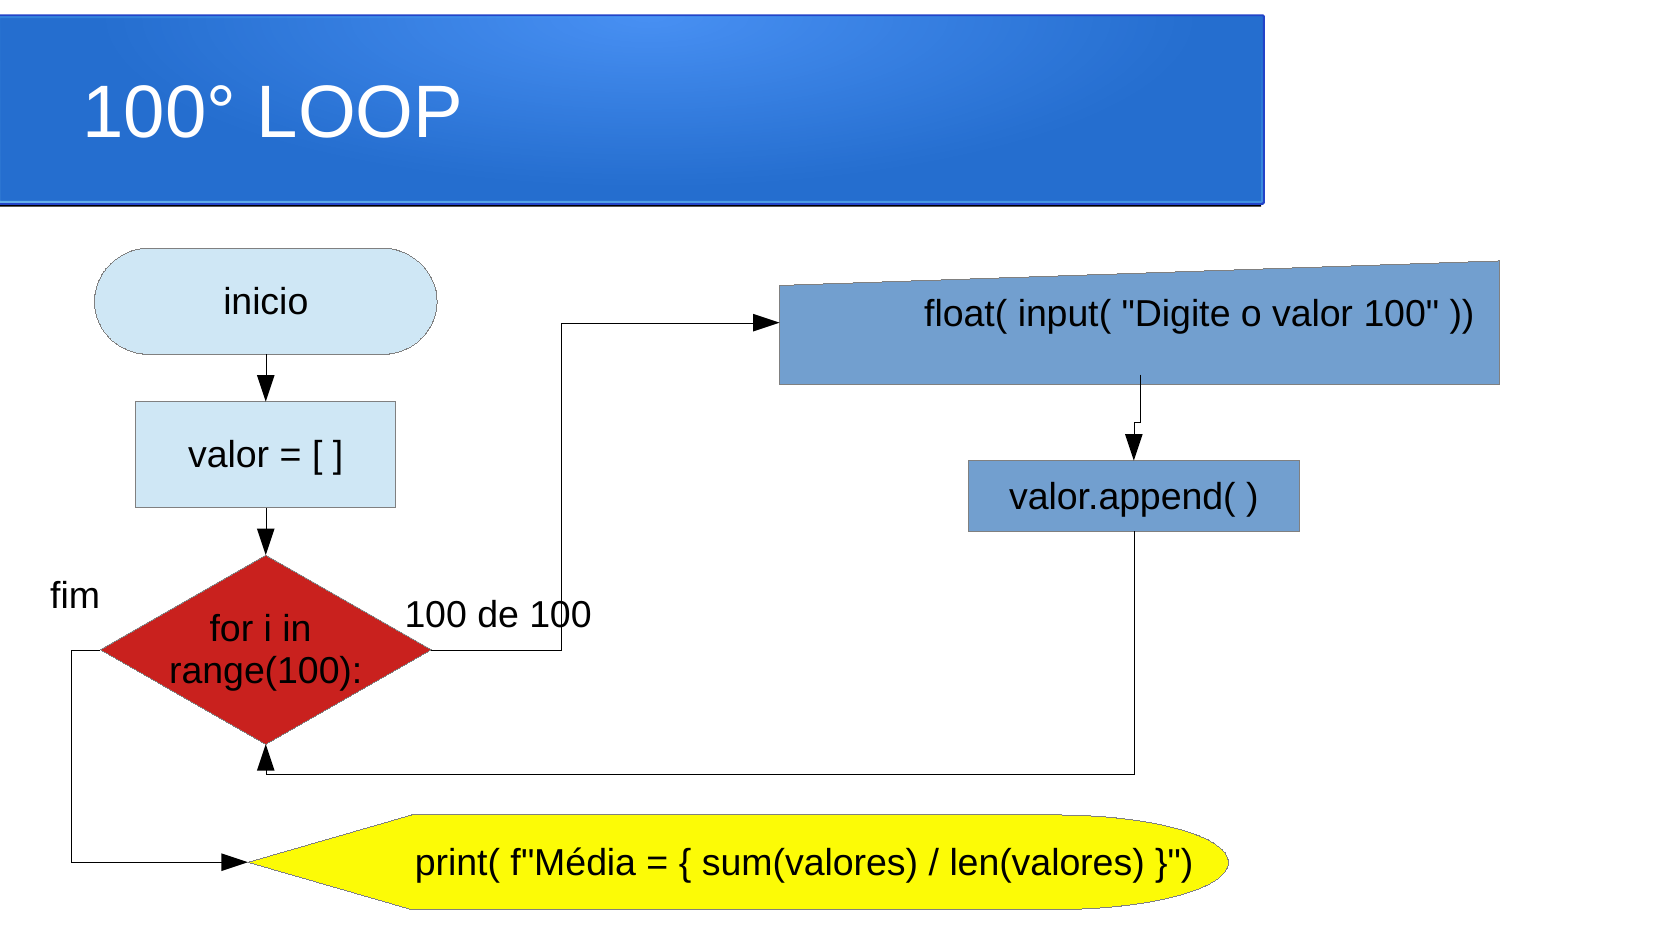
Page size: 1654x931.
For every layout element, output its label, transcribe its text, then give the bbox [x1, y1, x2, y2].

title 100° LOOP [82, 35, 1235, 189]
text_box for i in range(100): [100, 555, 432, 745]
text_box valor = [ ] [135, 401, 396, 508]
text_box fim [35, 566, 130, 638]
text_box valor.append( ) [968, 460, 1300, 532]
text_box print( f"Média = { sum(valores) / len(valores) }") [248, 814, 1229, 910]
text_box inicio [94, 248, 438, 355]
text_box 100 de 100 [389, 586, 615, 686]
text_box float( input( "Digite o valor 100" )) [779, 260, 1500, 385]
